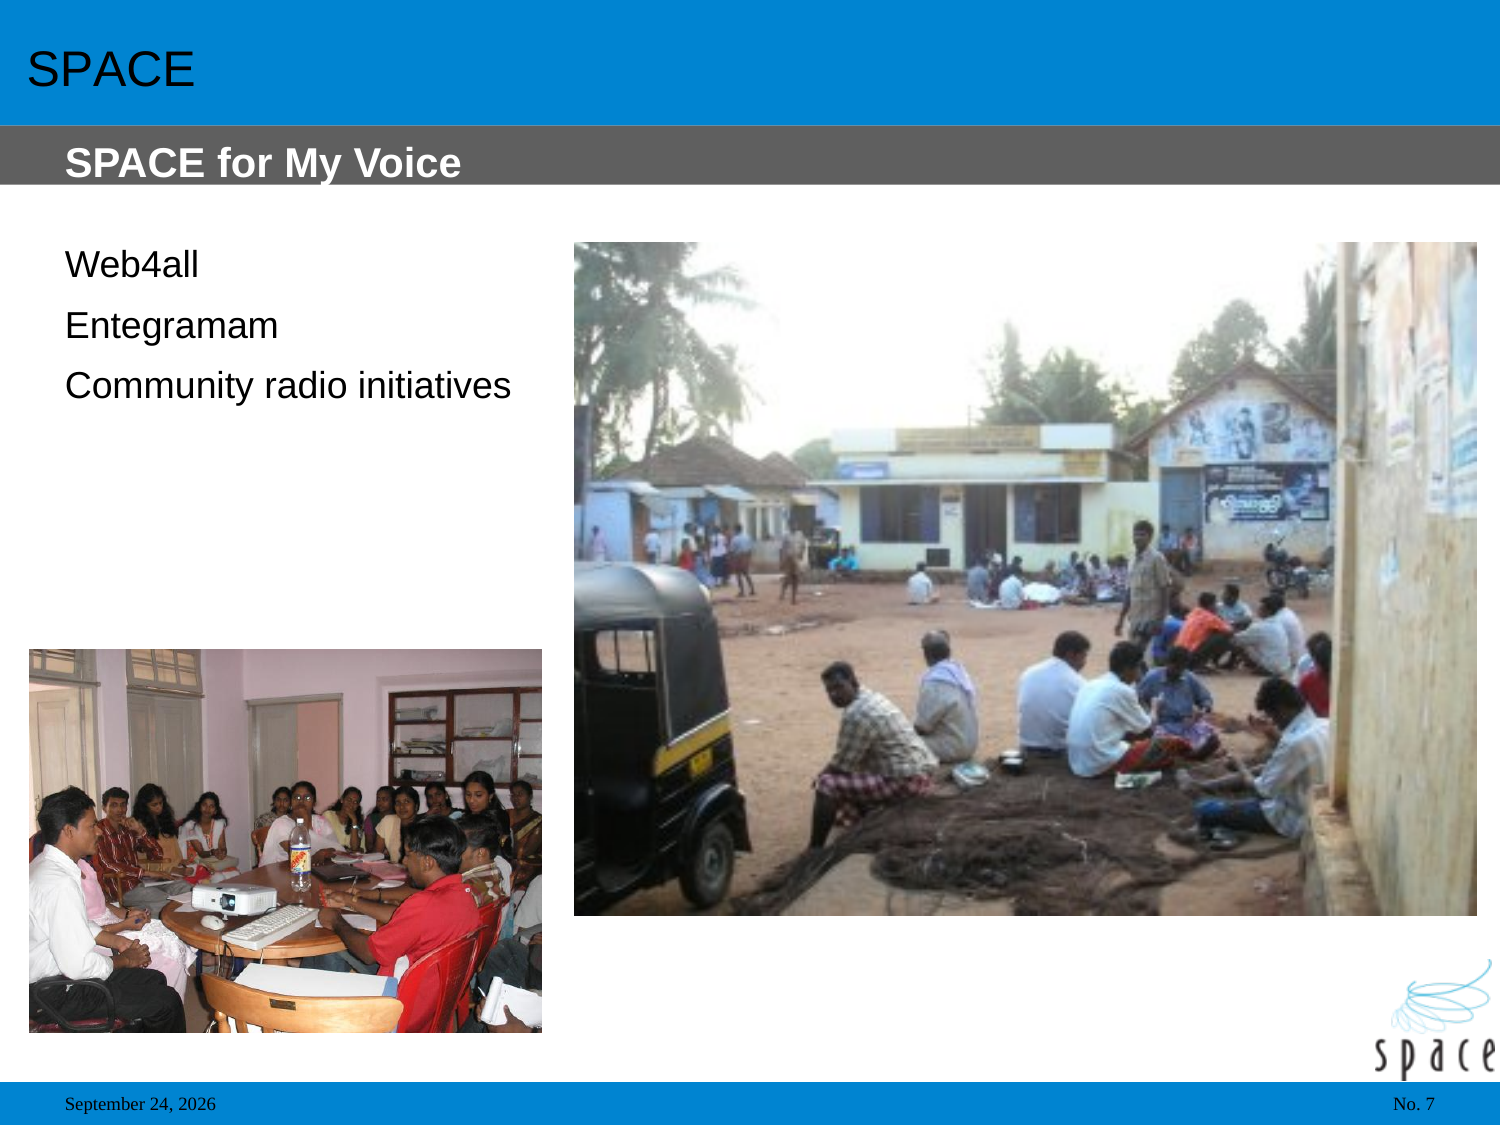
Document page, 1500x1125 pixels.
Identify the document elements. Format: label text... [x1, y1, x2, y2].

list Web4all Entegramam Community radio initiatives [64, 243, 1436, 985]
picture [1375, 959, 1495, 1081]
picture [29, 649, 542, 1033]
title SPACE for My Voice [64, 139, 1436, 187]
picture [574, 242, 1477, 916]
